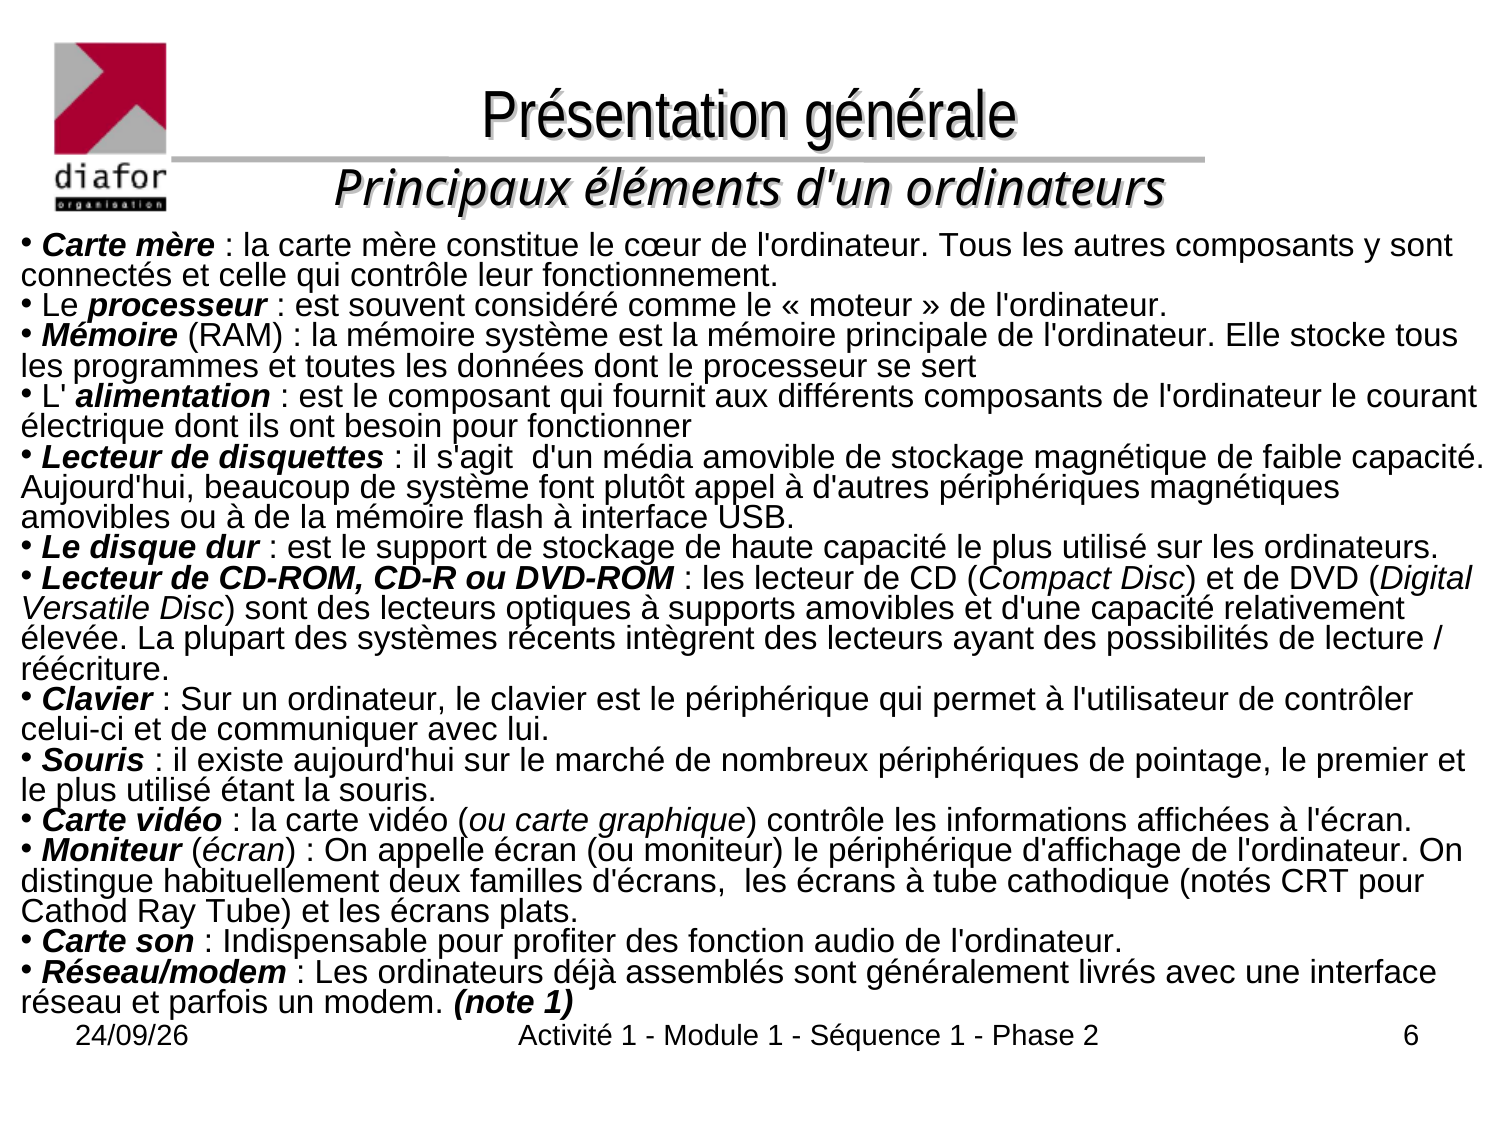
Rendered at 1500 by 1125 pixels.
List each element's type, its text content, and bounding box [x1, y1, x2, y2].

title Présentation générale Principaux éléments d'un ordinateurs [75, 45, 1426, 224]
picture [53, 42, 168, 213]
text_box Carte mère : la carte mère constitue le cœur de l'ordinateur. Tous les autres composants y sont connectés et celle qui contrôle leur fonctionnement. Le processeur : est souvent considéré comme le « moteur » de l'ordinateur. Mémoire (RAM) : la mémoire système est la mémoire principale de l'ordinateur. Elle stocke tous les programmes et toutes les données dont le processeur se sert L' alimentation : est le composant qui fournit aux différents composants de l'ordinateur le courant électrique dont ils ont besoin pour fonctionner Lecteur de disquettes : il s'agit d'un média amovible de stockage magnétique de faible capacité. Aujourd'hui, beaucoup de système font plutôt appel à d'autres périphériques magnétiques amovibles ou à de la mémoire flash à interface USB. Le disque dur : est le support de stockage de haute capacité le plus utilisé sur les ordinateurs. Lecteur de CD-ROM, CD-R ou DVD-ROM : les lecteur de CD (Compact Disc) et de DVD (Digital Versatile Disc) sont des lecteurs optiques à supports amovibles et d'une capacité relativement élevée. La plupart des systèmes récents intègrent des lecteurs ayant des possibilités de lecture / réécriture. Clavier : Sur un ordinateur, le clavier est le périphérique qui permet à l'utilisateur de contrôler celui-ci et de communiquer avec lui. Souris : il existe aujourd'hui sur le marché de nombreux périphériques de pointage, le premier et le plus utilisé étant la souris. Carte vidéo : la carte vidéo (ou carte graphique) contrôle les informations affichées à l'écran. Moniteur (écran) : On appelle écran (ou moniteur) le périphérique d'affichage de l'ordinateur. On distingue habituellement deux familles d'écrans, les écrans à tube cathodique (notés CRT pour Cathod Ray Tube) et les écrans plats. Carte son : Indispensable pour profiter des fonction audio de l'ordinateur. Réseau/modem : Les ordinateurs déjà assemblés sont généralement livrés avec une interface réseau et parfois un modem. (note 1) [5, 224, 1500, 1027]
